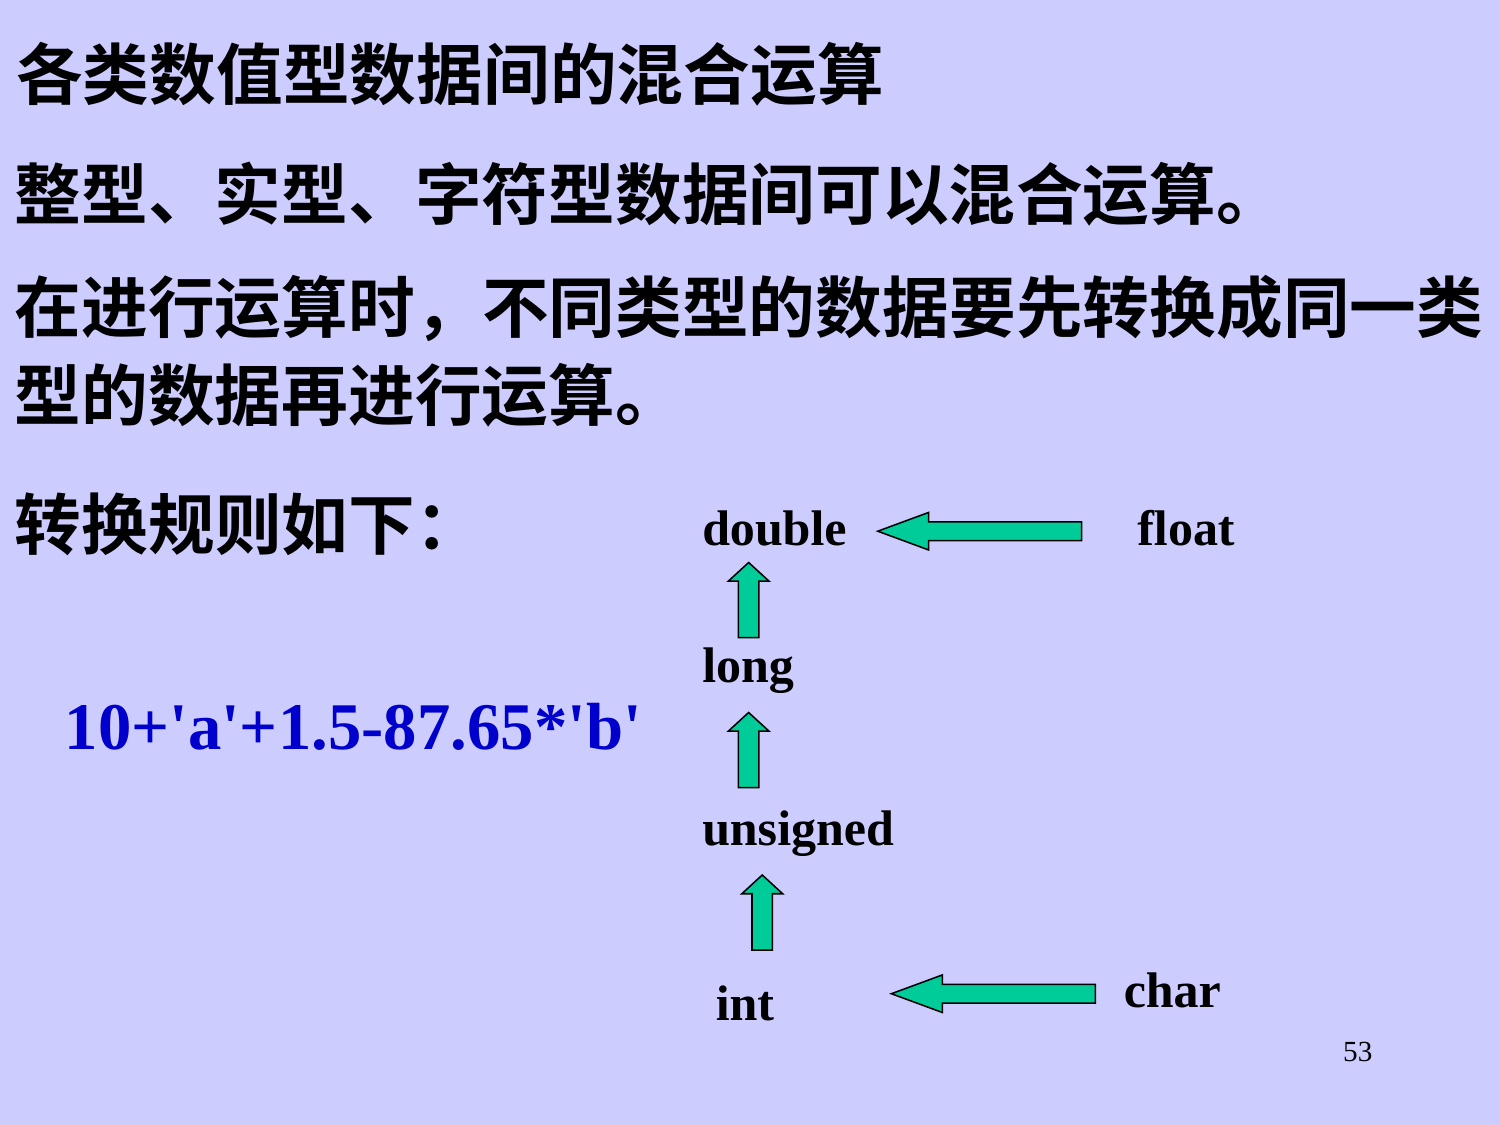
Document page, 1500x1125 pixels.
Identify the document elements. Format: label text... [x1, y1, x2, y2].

text_box 整型、实型、字符型数据间可以混合运算。 [0, 137, 1500, 241]
text_box unsigned [687, 787, 919, 863]
text_box 各类数值型数据间的混合运算 [1, 24, 899, 121]
text_box long [687, 624, 1001, 701]
text_box 在进行运算时，不同类型的数据要先转换成同一类型的数据再进行运算。 转换规则如下： [0, 249, 1500, 571]
text_box <编号> [1074, 1025, 1388, 1101]
text_box char [1108, 949, 1463, 1026]
text_box 10+'a'+1.5-87.65*'b' [49, 674, 688, 771]
text_box int [700, 962, 919, 1038]
